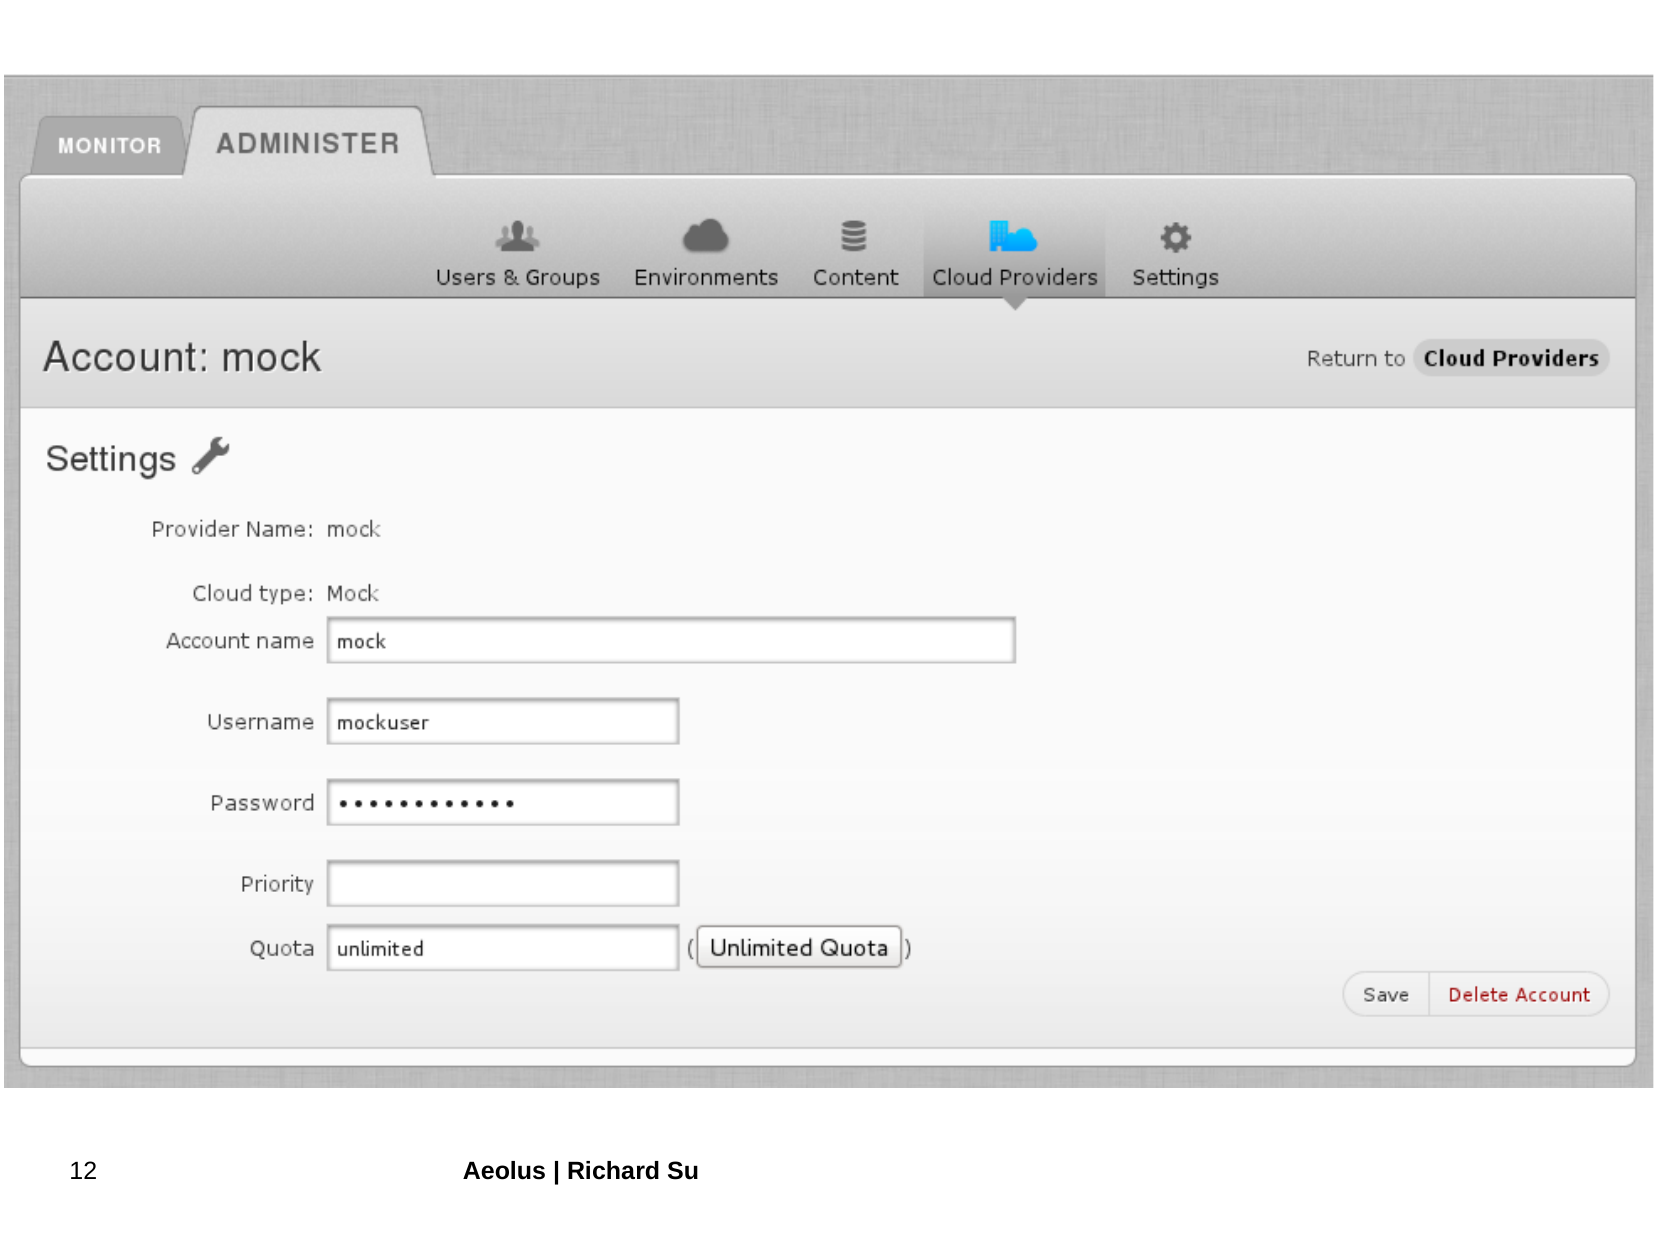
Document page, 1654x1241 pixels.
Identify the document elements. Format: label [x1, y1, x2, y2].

picture [4, 74, 1654, 1088]
